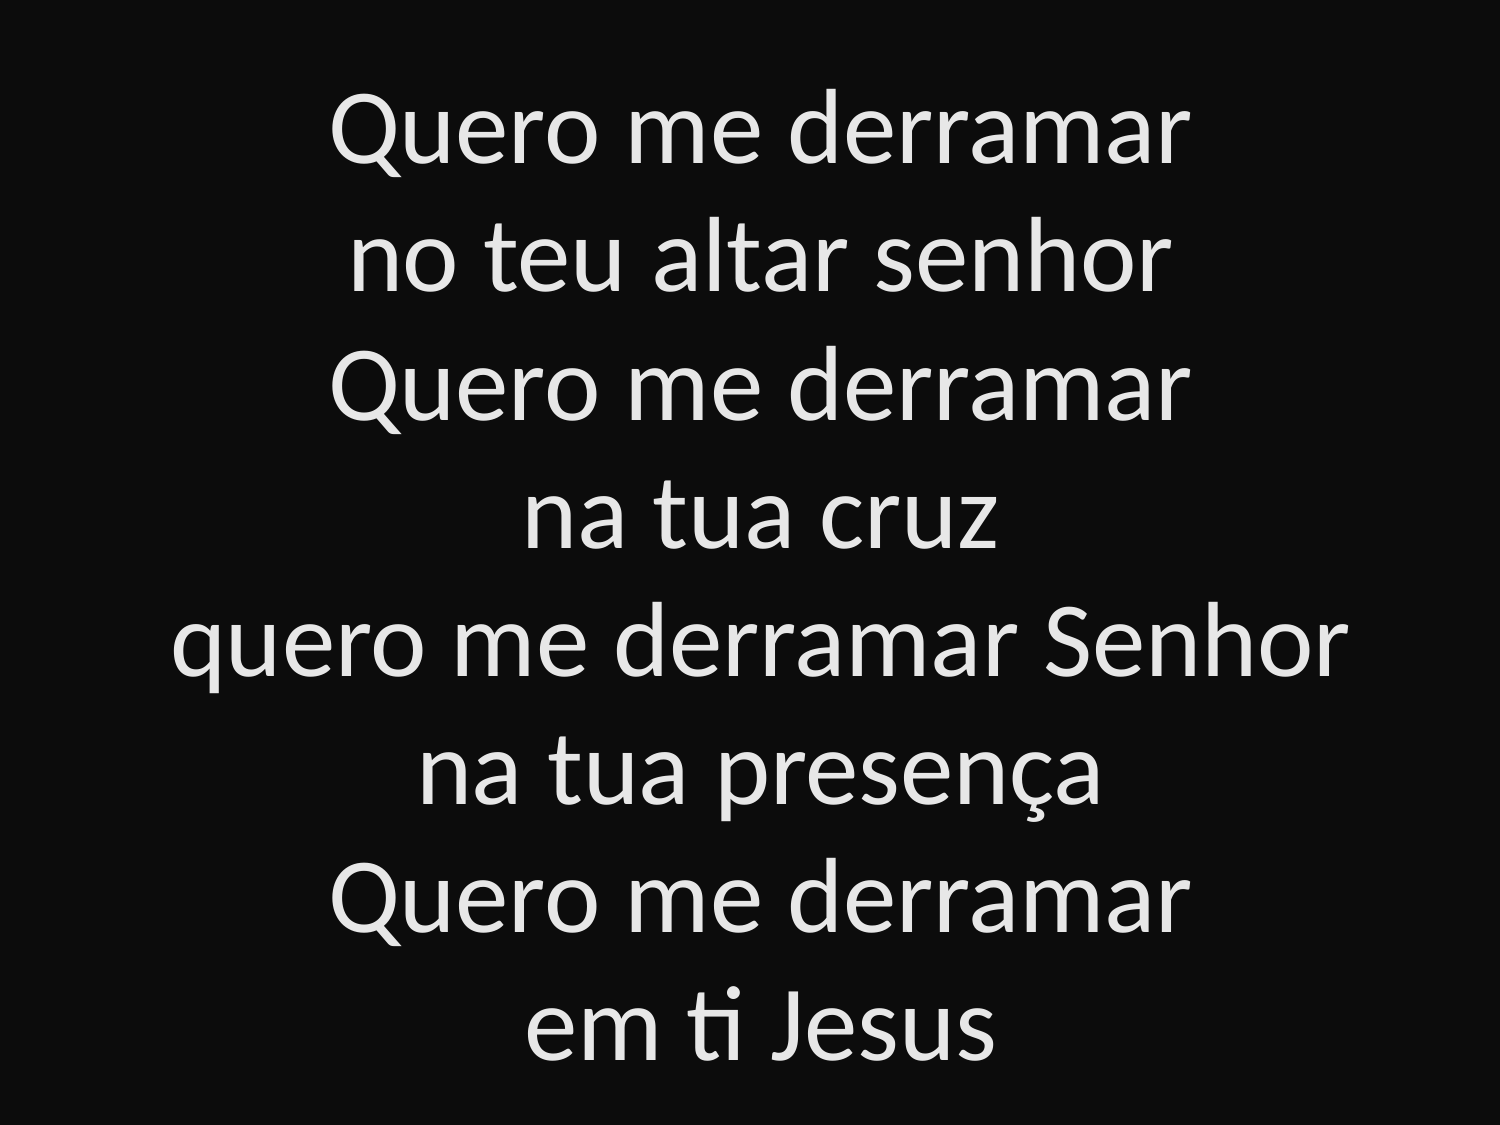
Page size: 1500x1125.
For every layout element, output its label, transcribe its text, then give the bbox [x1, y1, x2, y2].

title Quero me derramar no teu altar senhor Quero me derramar na tua cruz quero me derramar Senhor na tua presença Quero me derramar em ti Jesus [75, 45, 1447, 1094]
